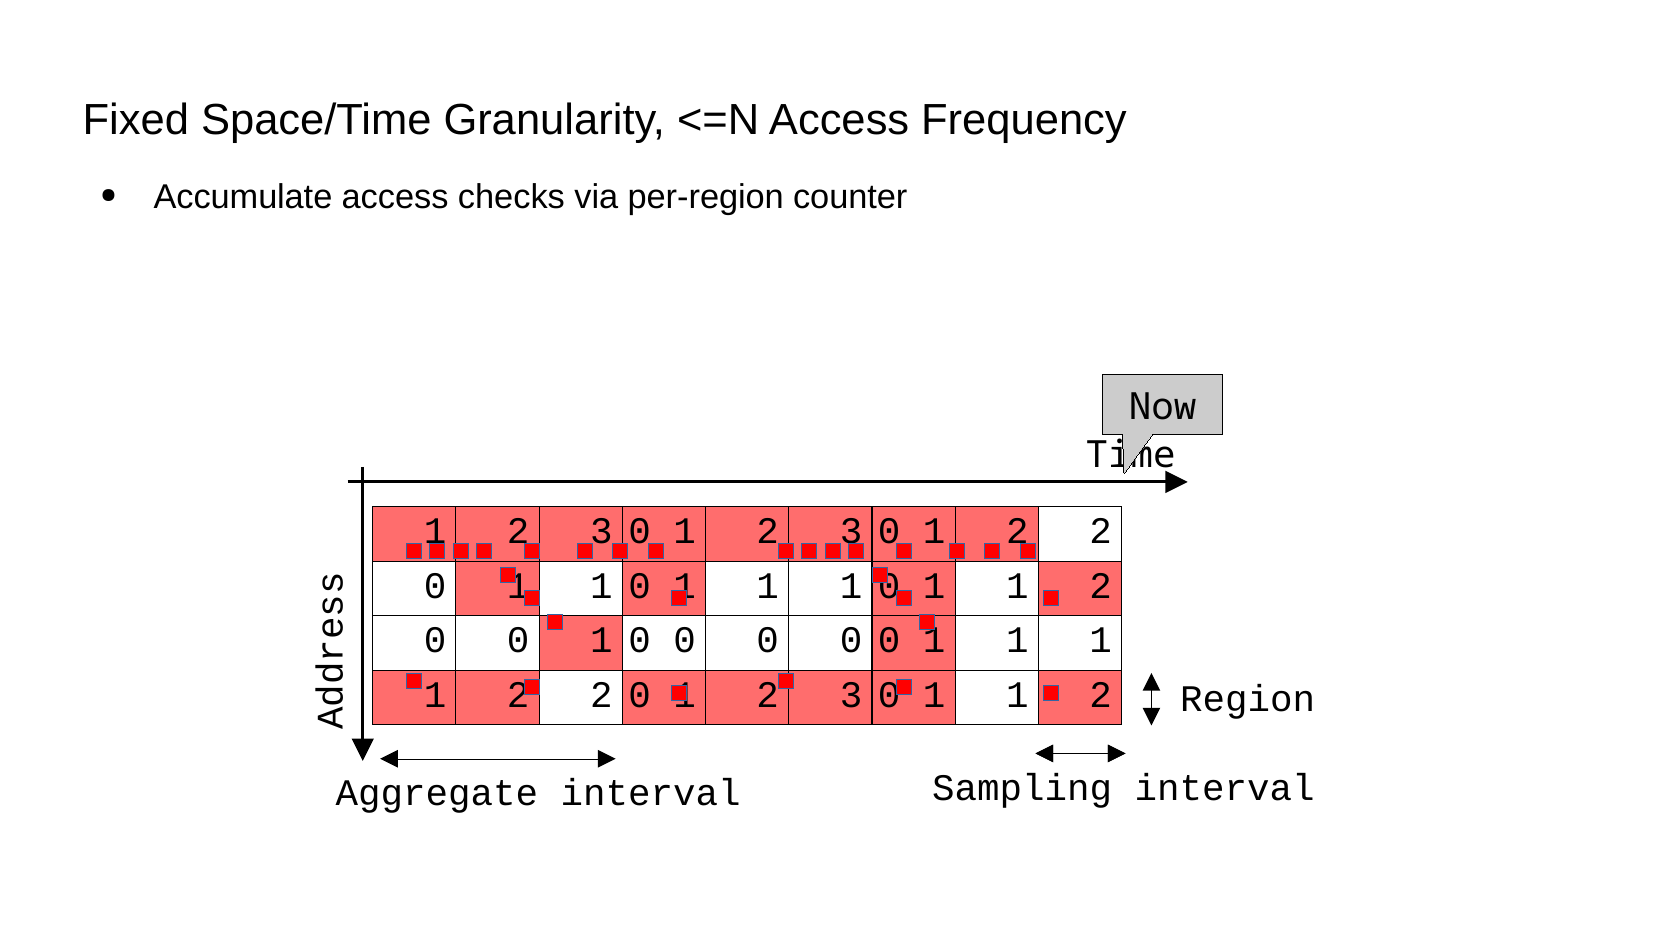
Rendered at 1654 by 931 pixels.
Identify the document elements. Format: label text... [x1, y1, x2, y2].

text_box Aggregate interval [320, 766, 756, 825]
table_cell 1 [706, 562, 788, 615]
table_header 2 [956, 507, 1038, 561]
text_box Region [1165, 672, 1331, 731]
table_cell 0 1 [873, 616, 955, 670]
table_cell 0 [706, 616, 788, 670]
text_box [896, 543, 912, 559]
text_box [1020, 543, 1036, 559]
text_box Now [1102, 374, 1223, 474]
text_box [612, 543, 628, 559]
table_cell 2 [456, 671, 539, 724]
text_box [919, 614, 935, 630]
text_box [476, 543, 492, 559]
table_header 2 [706, 507, 788, 561]
text_box [896, 679, 912, 695]
text_box [984, 543, 1000, 559]
table_header 2 [456, 507, 539, 561]
text_box [949, 543, 965, 559]
table_cell 1 [789, 562, 871, 615]
text_box [648, 543, 664, 559]
table_cell 3 [789, 671, 871, 724]
table_cell 0 1 [873, 562, 955, 615]
text_box [896, 590, 912, 606]
text_box [872, 567, 888, 583]
table_cell 1 [956, 562, 1038, 615]
table_header 3 [540, 507, 622, 561]
text_box Address [304, 539, 404, 745]
table_header 1 [373, 507, 455, 561]
table_cell 0 [404, 562, 455, 615]
table_cell 0 [789, 616, 871, 670]
text_box [778, 673, 794, 689]
table_cell 0 1 [873, 671, 955, 724]
title Fixed Space/Time Granularity, <=N Access Frequency [82, 81, 1571, 157]
text_box [429, 543, 445, 559]
text_box [1043, 685, 1059, 701]
text_box [671, 590, 687, 606]
text_box [1043, 590, 1059, 606]
table_cell 1 [1039, 616, 1121, 670]
table_header 0 1 [873, 507, 955, 561]
text_box Sampling interval [917, 761, 1330, 819]
text_box [778, 543, 794, 559]
table_cell 1 [456, 562, 539, 615]
table_cell 1 [404, 671, 455, 724]
text_box [848, 543, 864, 559]
table_header 3 [789, 507, 871, 561]
text_box Time [1070, 419, 1191, 486]
table_cell 0 1 [883, 576, 894, 596]
table_cell 2 [540, 671, 622, 724]
text_box [801, 543, 817, 559]
table_cell 0 1 [623, 671, 705, 724]
table_cell 0 [404, 616, 455, 670]
table_header 0 1 [623, 507, 705, 561]
text_box [524, 679, 540, 695]
table_cell 0 0 [623, 616, 705, 670]
text_box [671, 685, 687, 701]
text_box [500, 567, 516, 583]
table_cell 1 [956, 616, 1038, 670]
text_box [406, 543, 422, 559]
table_cell 2 [706, 671, 788, 724]
table_cell 1 [956, 671, 1038, 724]
text_box [524, 590, 540, 606]
text_box [547, 614, 563, 630]
list Accumulate access checks via per-region counter [82, 177, 1571, 833]
text_box [825, 543, 841, 559]
text_box [453, 543, 469, 559]
table_cell 1 [540, 562, 622, 615]
text_box [524, 543, 540, 559]
table_cell 1 [540, 616, 622, 670]
text_box [577, 543, 593, 559]
table_cell 2 [1039, 671, 1121, 724]
table_cell 2 [1039, 562, 1121, 615]
table_cell 0 [456, 616, 539, 670]
table_cell 0 1 [623, 562, 705, 615]
table_header 2 [1039, 507, 1121, 561]
text_box [406, 673, 422, 689]
